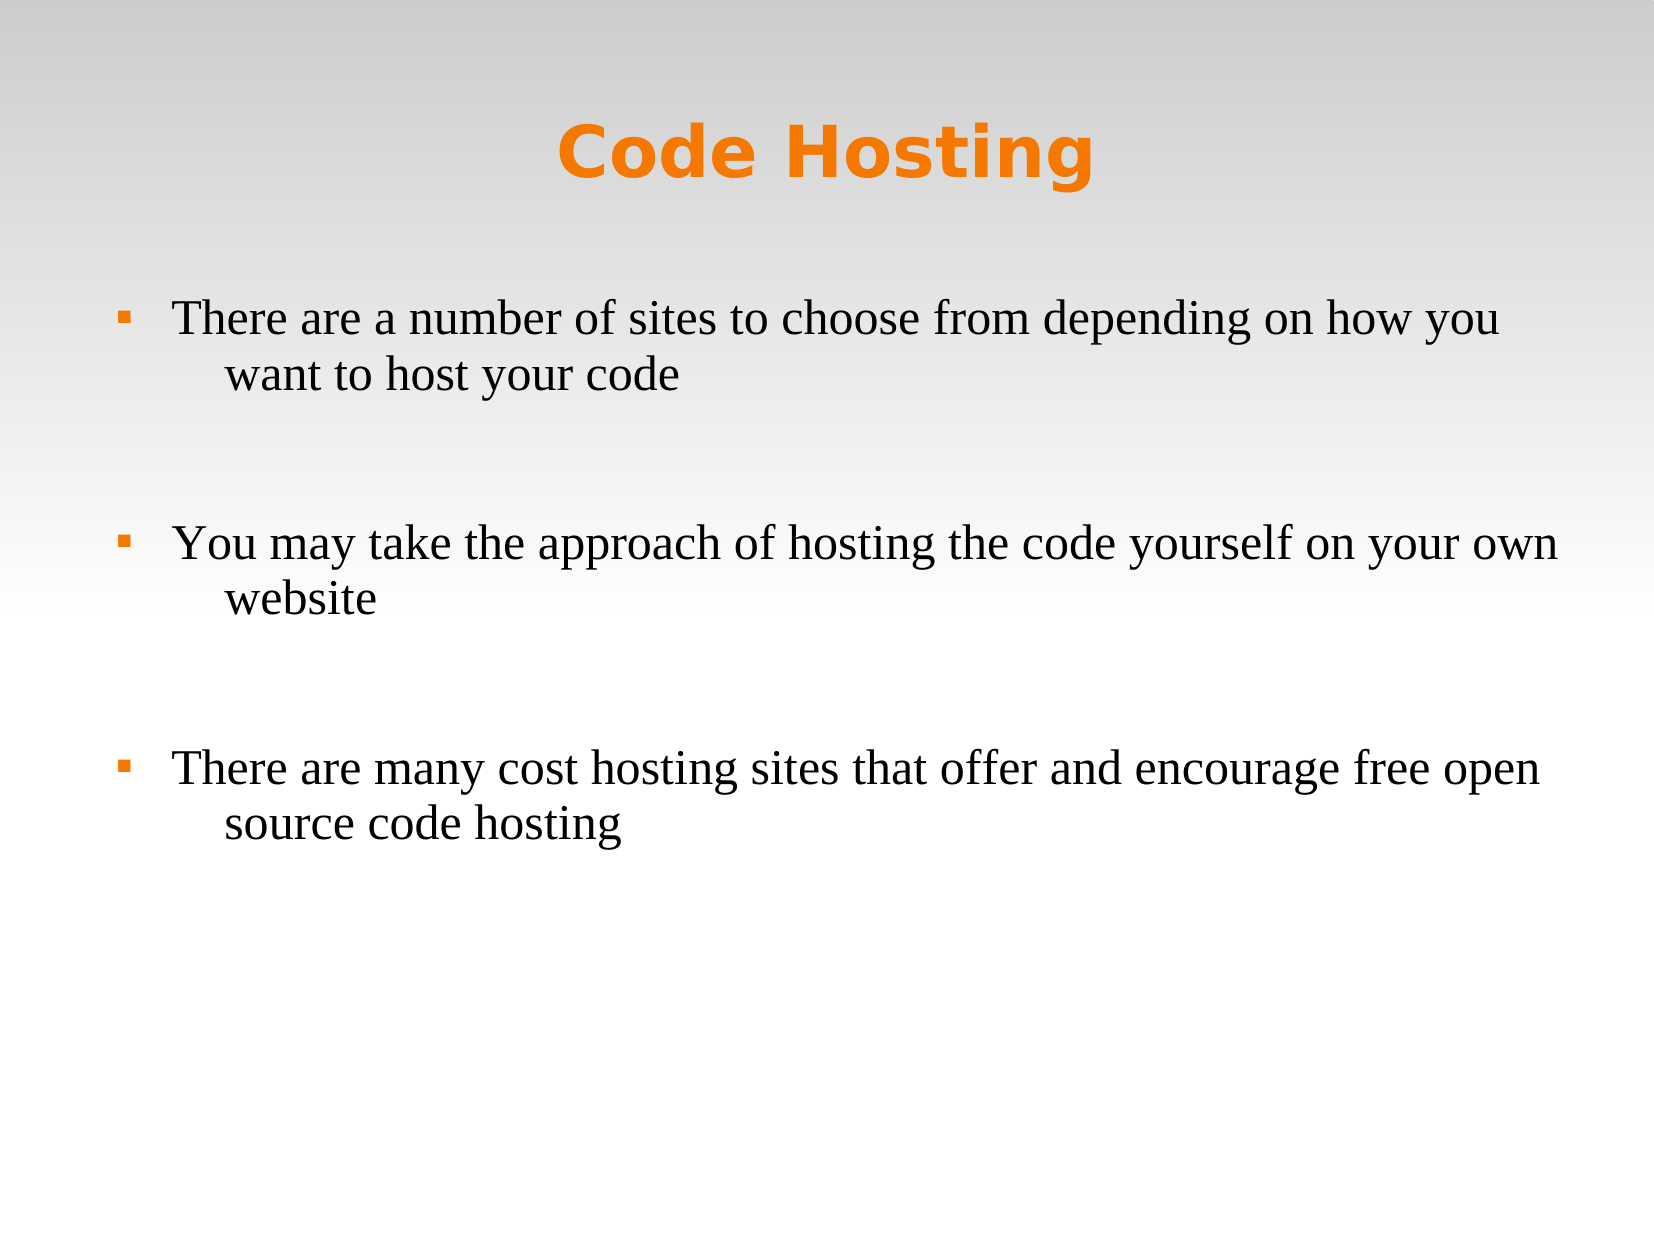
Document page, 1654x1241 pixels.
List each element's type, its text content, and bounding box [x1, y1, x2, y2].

list There are a number of sites to choose from depending on how you want to host your code You may take the approach of hosting the code yourself on your own website There are many cost hosting sites that offer and encourage free open source code hosting [82, 290, 1571, 1109]
title Code Hosting [82, 49, 1571, 257]
